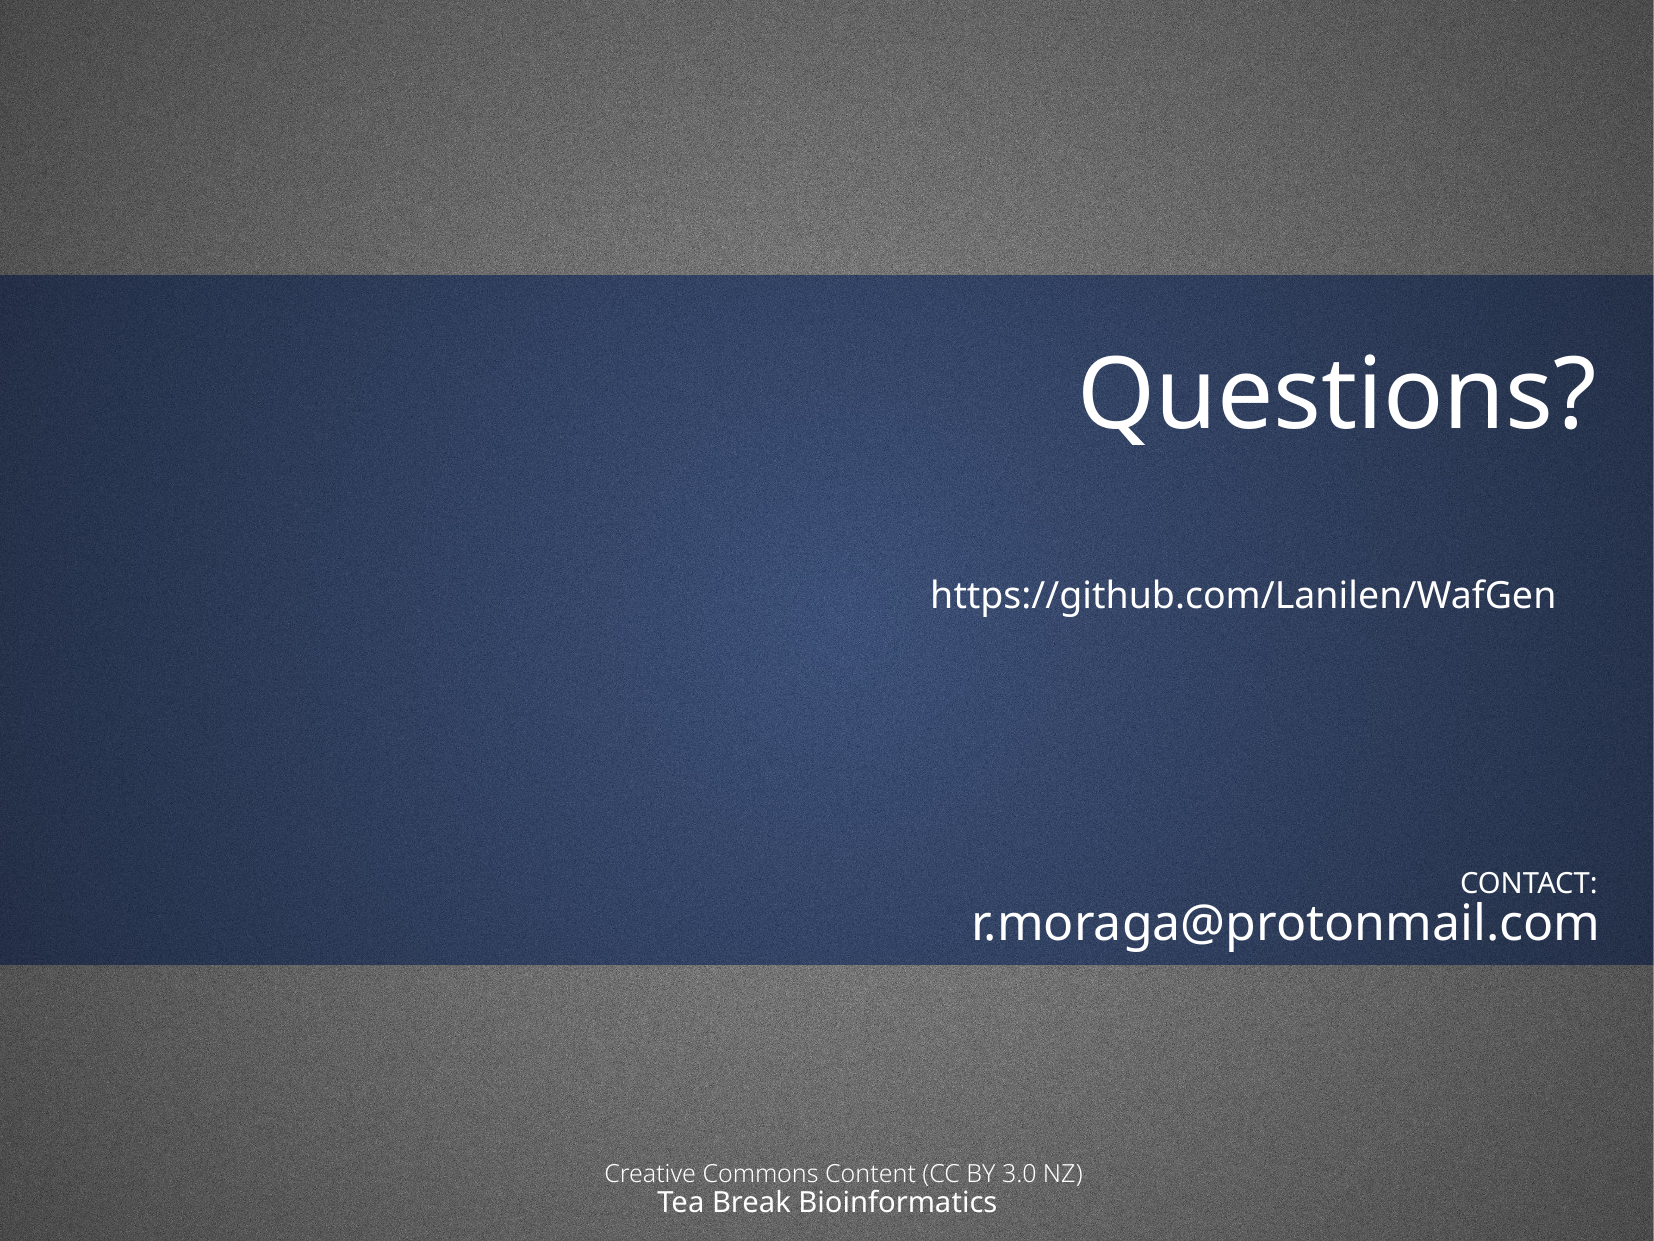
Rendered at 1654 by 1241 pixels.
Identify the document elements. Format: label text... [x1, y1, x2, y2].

title Questions? [22, 331, 1598, 448]
text_box https://github.com/Lanilen/WafGen [915, 561, 1600, 620]
picture [0, 0, 1654, 1241]
text_box r.moraga@protonmail.com [80, 879, 1616, 953]
text_box Creative Commons Content (CC BY 3.0 NZ) [75, 1126, 1613, 1197]
text_box CONTACT: [77, 854, 1613, 904]
